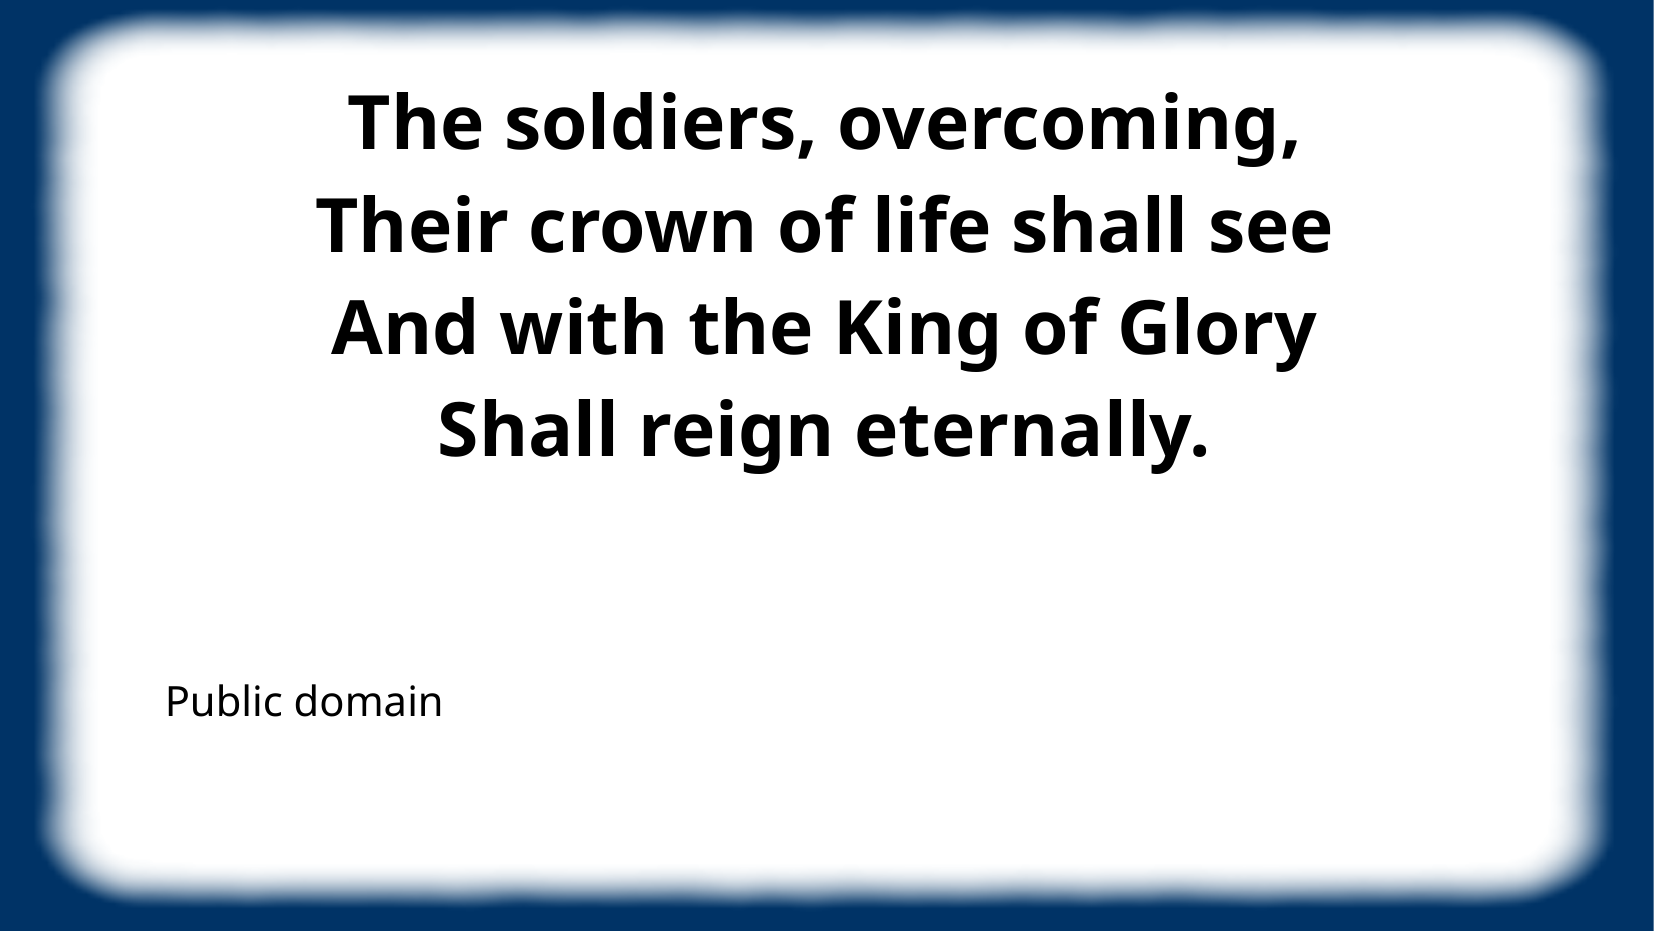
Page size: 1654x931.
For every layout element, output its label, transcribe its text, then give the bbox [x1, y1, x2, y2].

text_box The soldiers, overcoming, Their crown of life shall see And with the King of Glory Shall reign eternally. Public domain [150, 62, 1501, 721]
picture [0, 0, 1654, 931]
